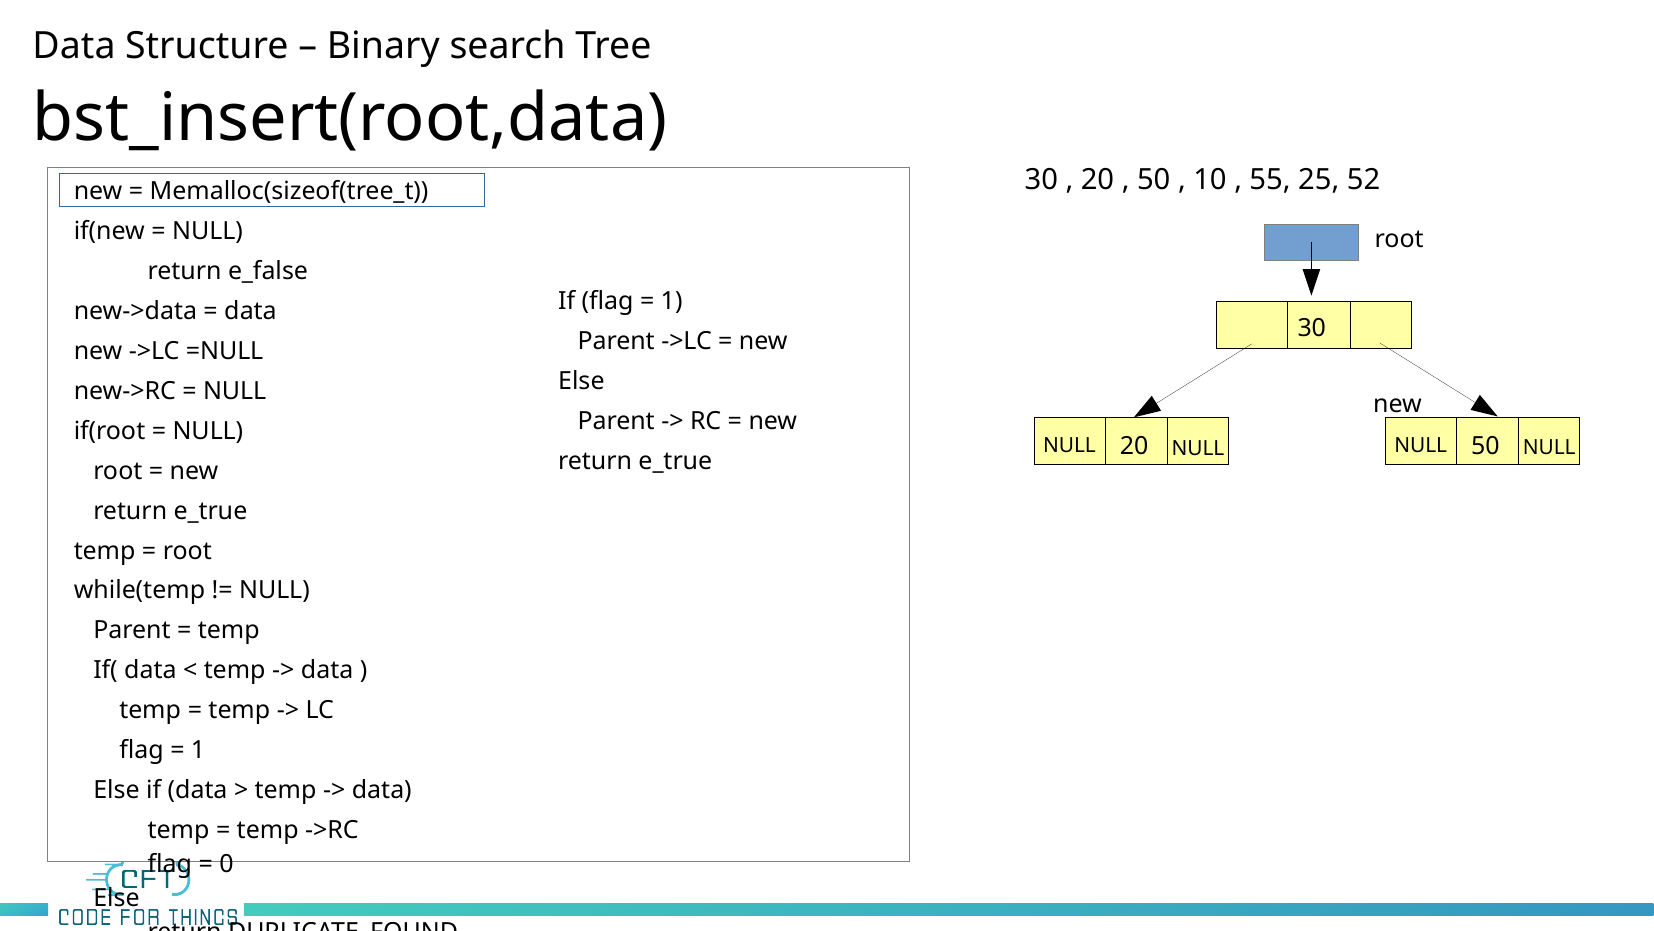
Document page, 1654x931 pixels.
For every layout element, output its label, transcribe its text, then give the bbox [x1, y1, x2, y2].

picture [59, 866, 237, 925]
text_box NULL [1508, 425, 1592, 465]
text_box 30 , 20 , 50 , 10 , 55, 25, 52 [1009, 141, 1536, 201]
text_box [1288, 301, 1350, 349]
text_box [1168, 417, 1229, 425]
text_box NULL [1379, 422, 1464, 463]
text_box new = Memalloc(sizeof(tree_t)) if(new = NULL) return e_false new->data = data new ->LC =NULL new->RC = NULL if(root = NULL) root = new return e_true temp = root while(temp != NULL) Parent = temp If( data < temp -> data ) temp = temp -> LC flag = 1 Else if (data > temp -> data) temp = temp ->RC flag = 0 Else return DUPLICATE_FOUND [59, 166, 603, 866]
text_box [1440, 417, 1456, 422]
title Data Structure – Binary search Tree bst_insert(root,data) [32, 12, 1184, 166]
text_box 50 [1456, 420, 1519, 465]
text_box [1519, 417, 1580, 425]
text_box [1034, 417, 1105, 423]
text_box [47, 167, 59, 862]
text_box 20 [1105, 420, 1167, 465]
text_box 30 [1282, 302, 1345, 347]
text_box If (flag = 1) Parent ->LC = new Else Parent -> RC = new return e_true [543, 275, 863, 496]
text_box NULL [1156, 425, 1241, 465]
text_box NULL [1028, 423, 1112, 463]
text_box [1351, 301, 1412, 349]
text_box [1264, 224, 1359, 261]
text_box [1216, 301, 1287, 349]
text_box new [1358, 377, 1440, 423]
text_box root [1359, 212, 1440, 258]
text_box [603, 167, 910, 862]
